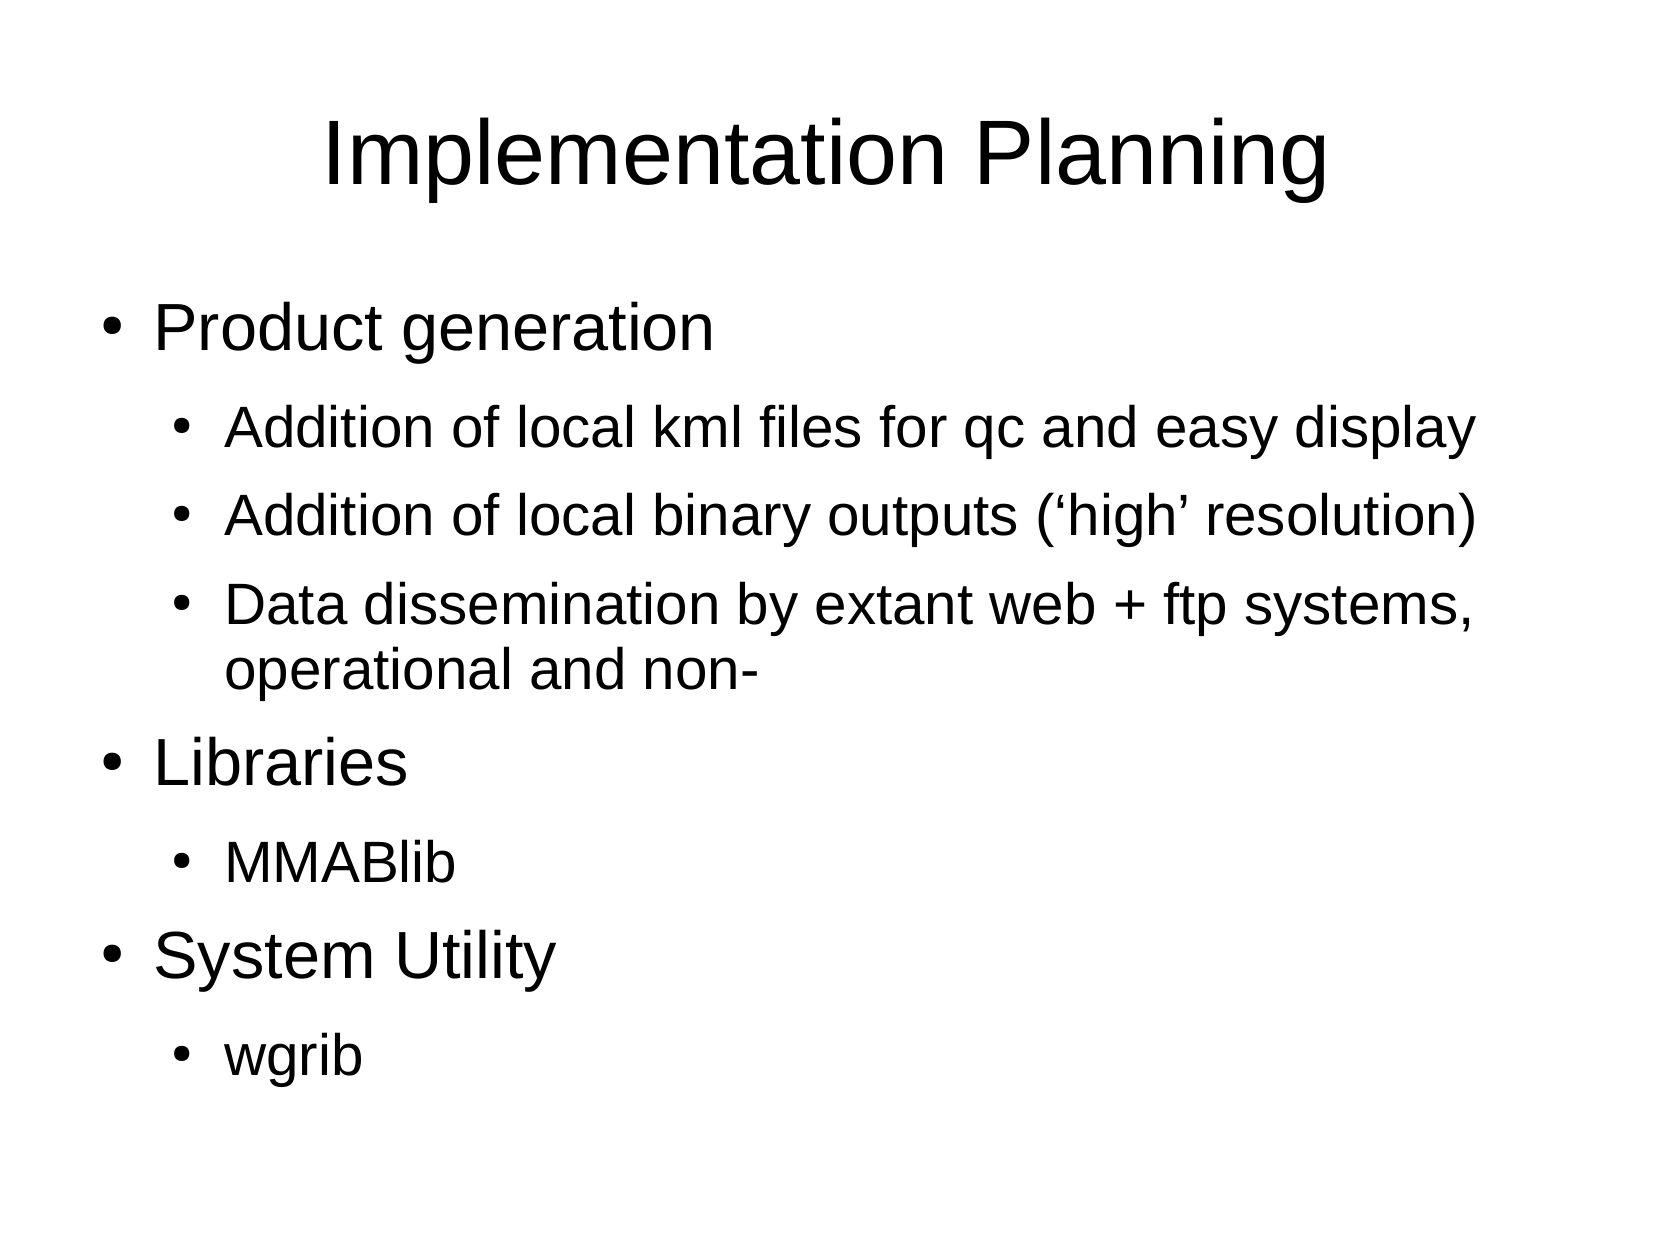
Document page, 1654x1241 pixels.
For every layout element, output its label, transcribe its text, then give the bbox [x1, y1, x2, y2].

list Product generation Addition of local kml files for qc and easy display Addition of local binary outputs (‘high’ resolution) Data dissemination by extant web + ftp systems, operational and non- Libraries MMABlib System Utility wgrib [82, 290, 1571, 1177]
title Implementation Planning [82, 56, 1571, 250]
